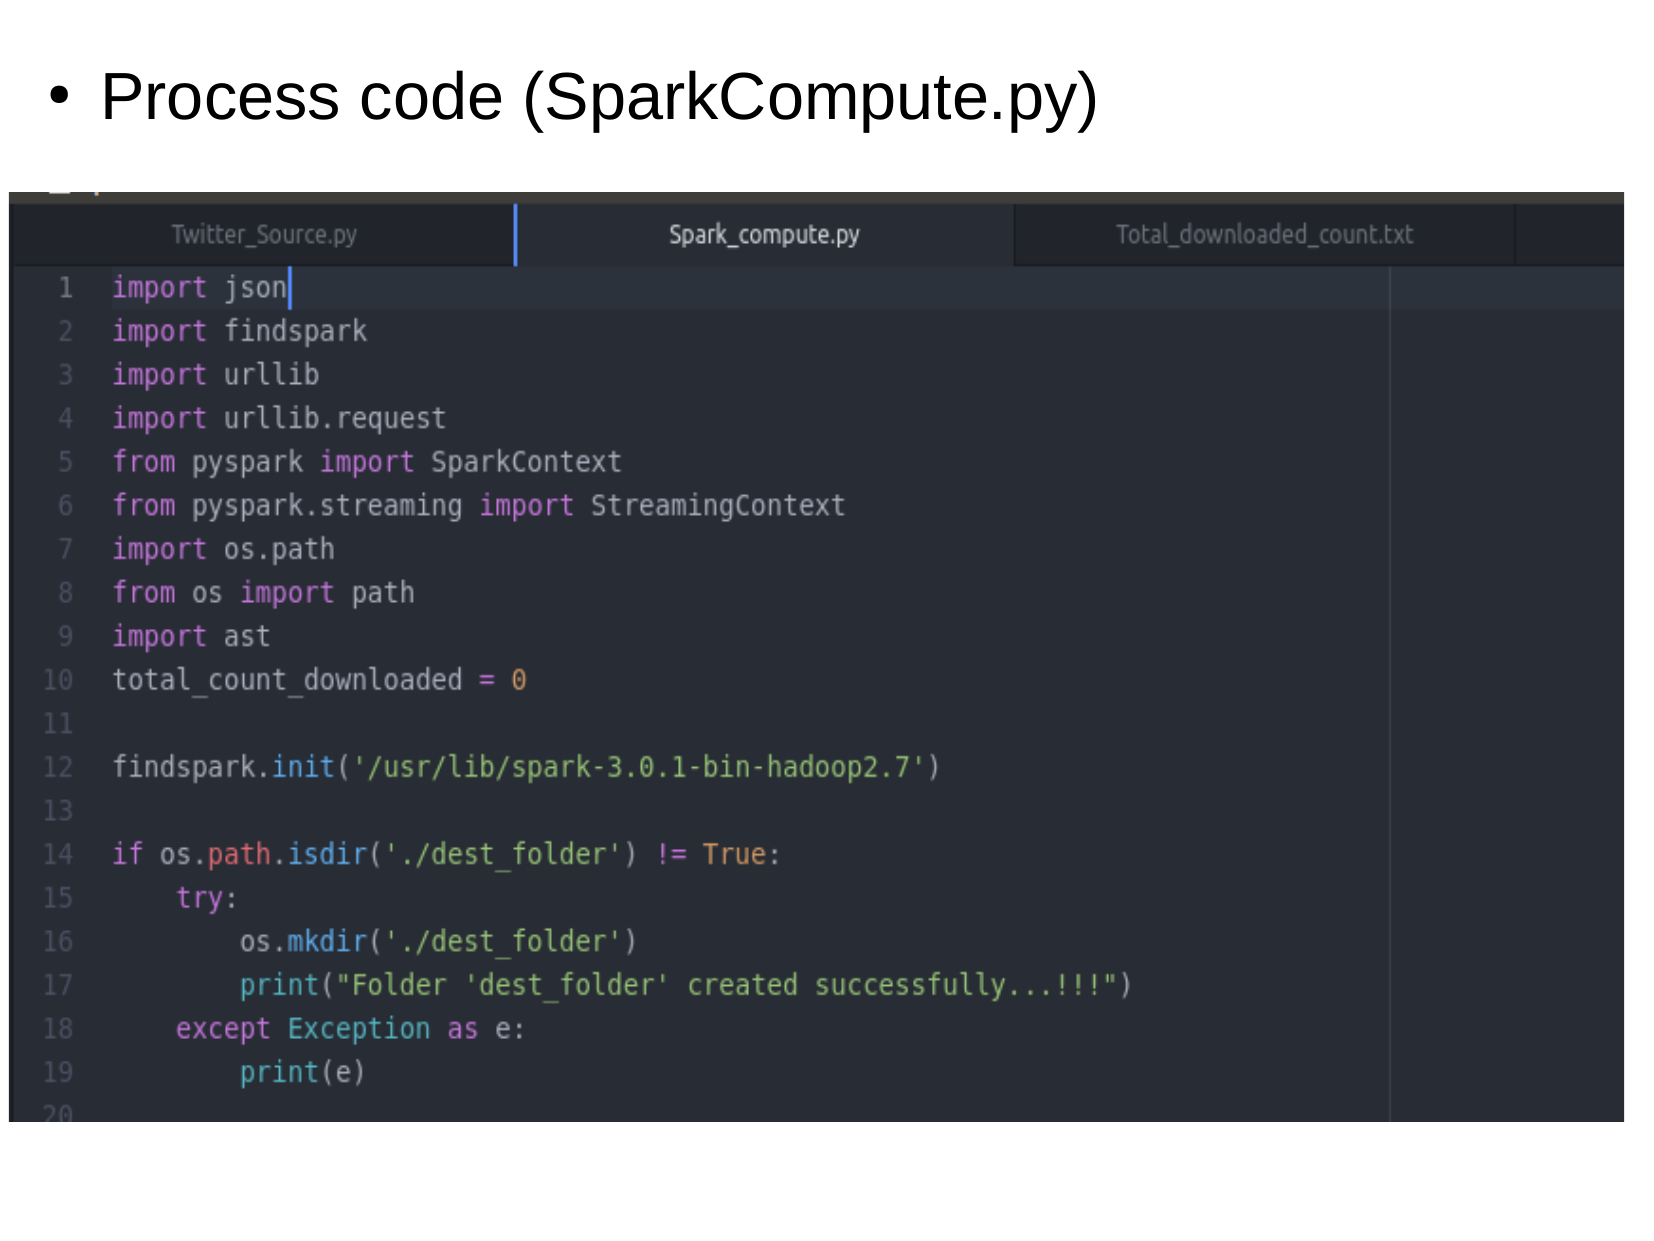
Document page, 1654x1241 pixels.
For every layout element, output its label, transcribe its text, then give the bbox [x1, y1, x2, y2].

picture [8, 192, 1625, 1123]
list Process code (SparkCompute.py) [29, 59, 1518, 192]
